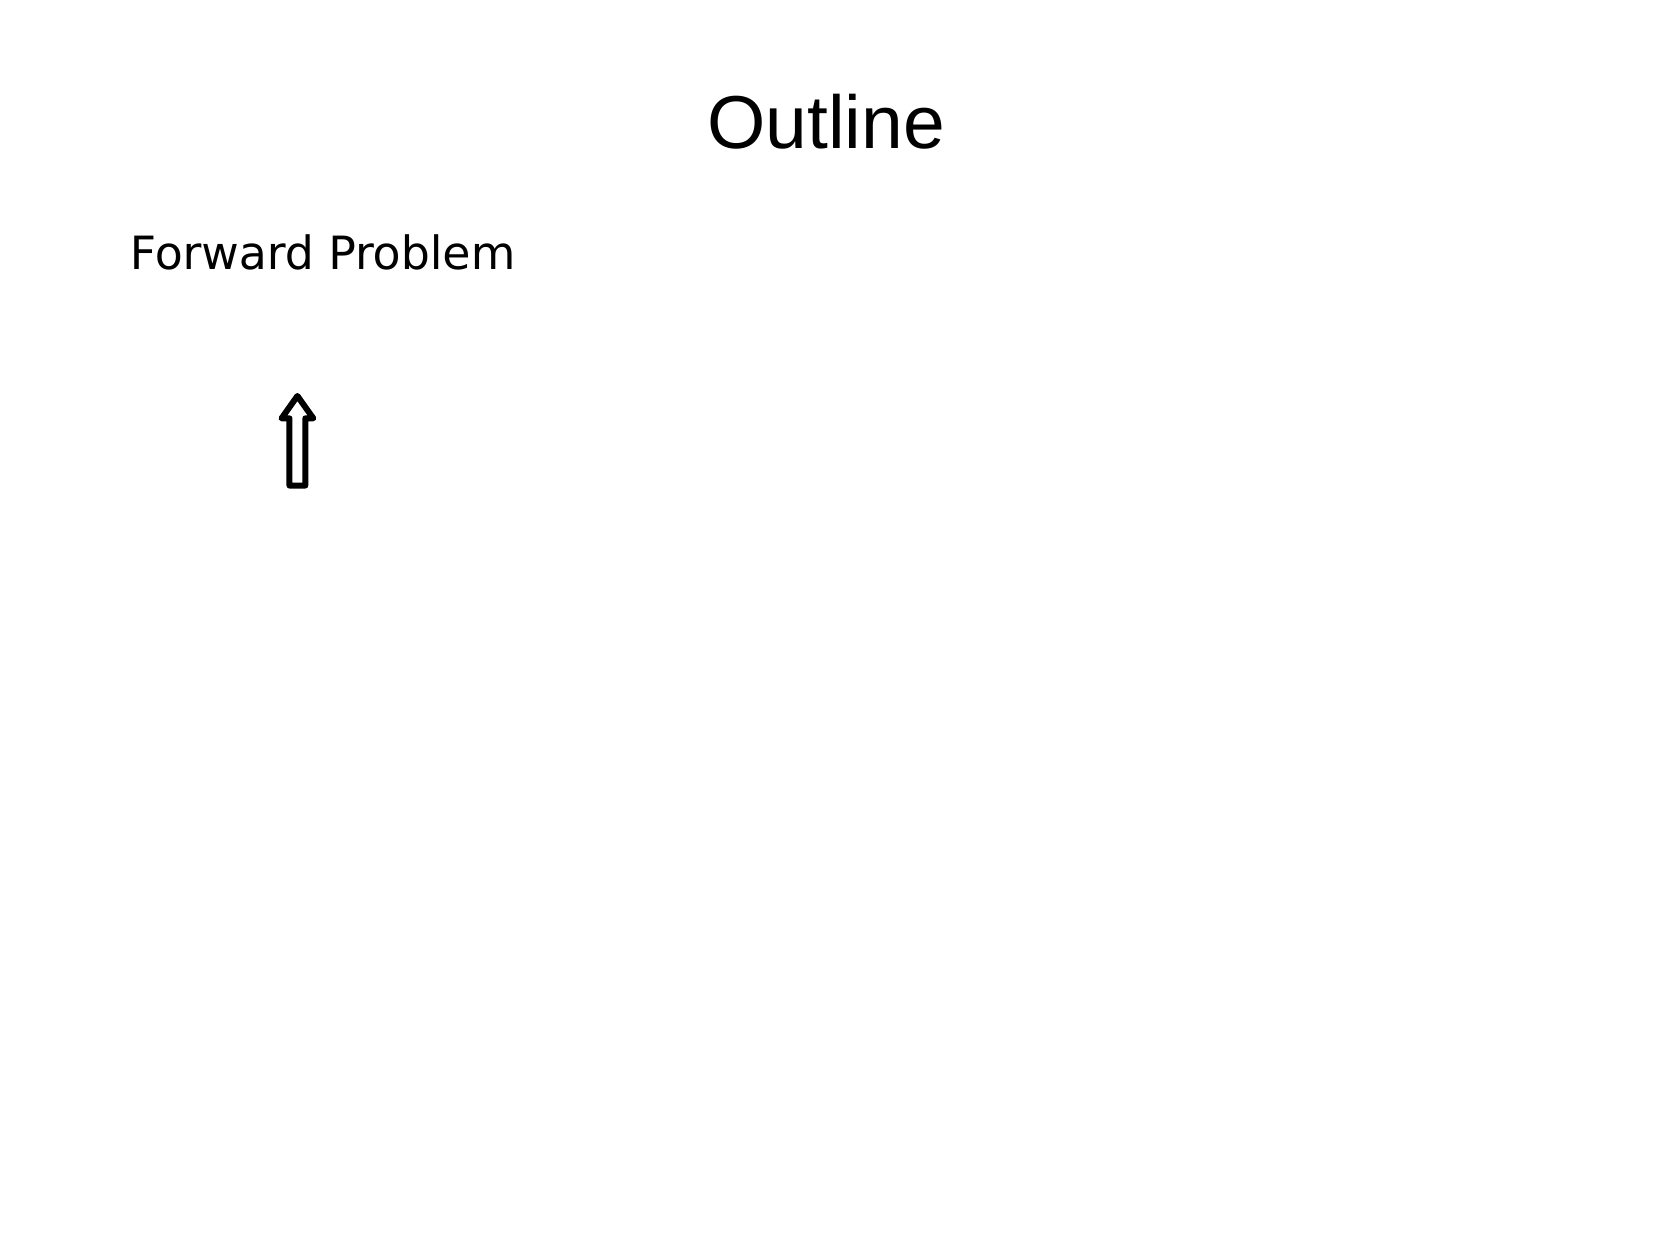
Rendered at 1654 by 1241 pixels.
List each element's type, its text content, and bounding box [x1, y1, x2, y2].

text_box Outline [692, 73, 961, 182]
text_box [281, 395, 314, 486]
text_box Forward Problem [115, 219, 556, 291]
picture [153, 299, 471, 640]
